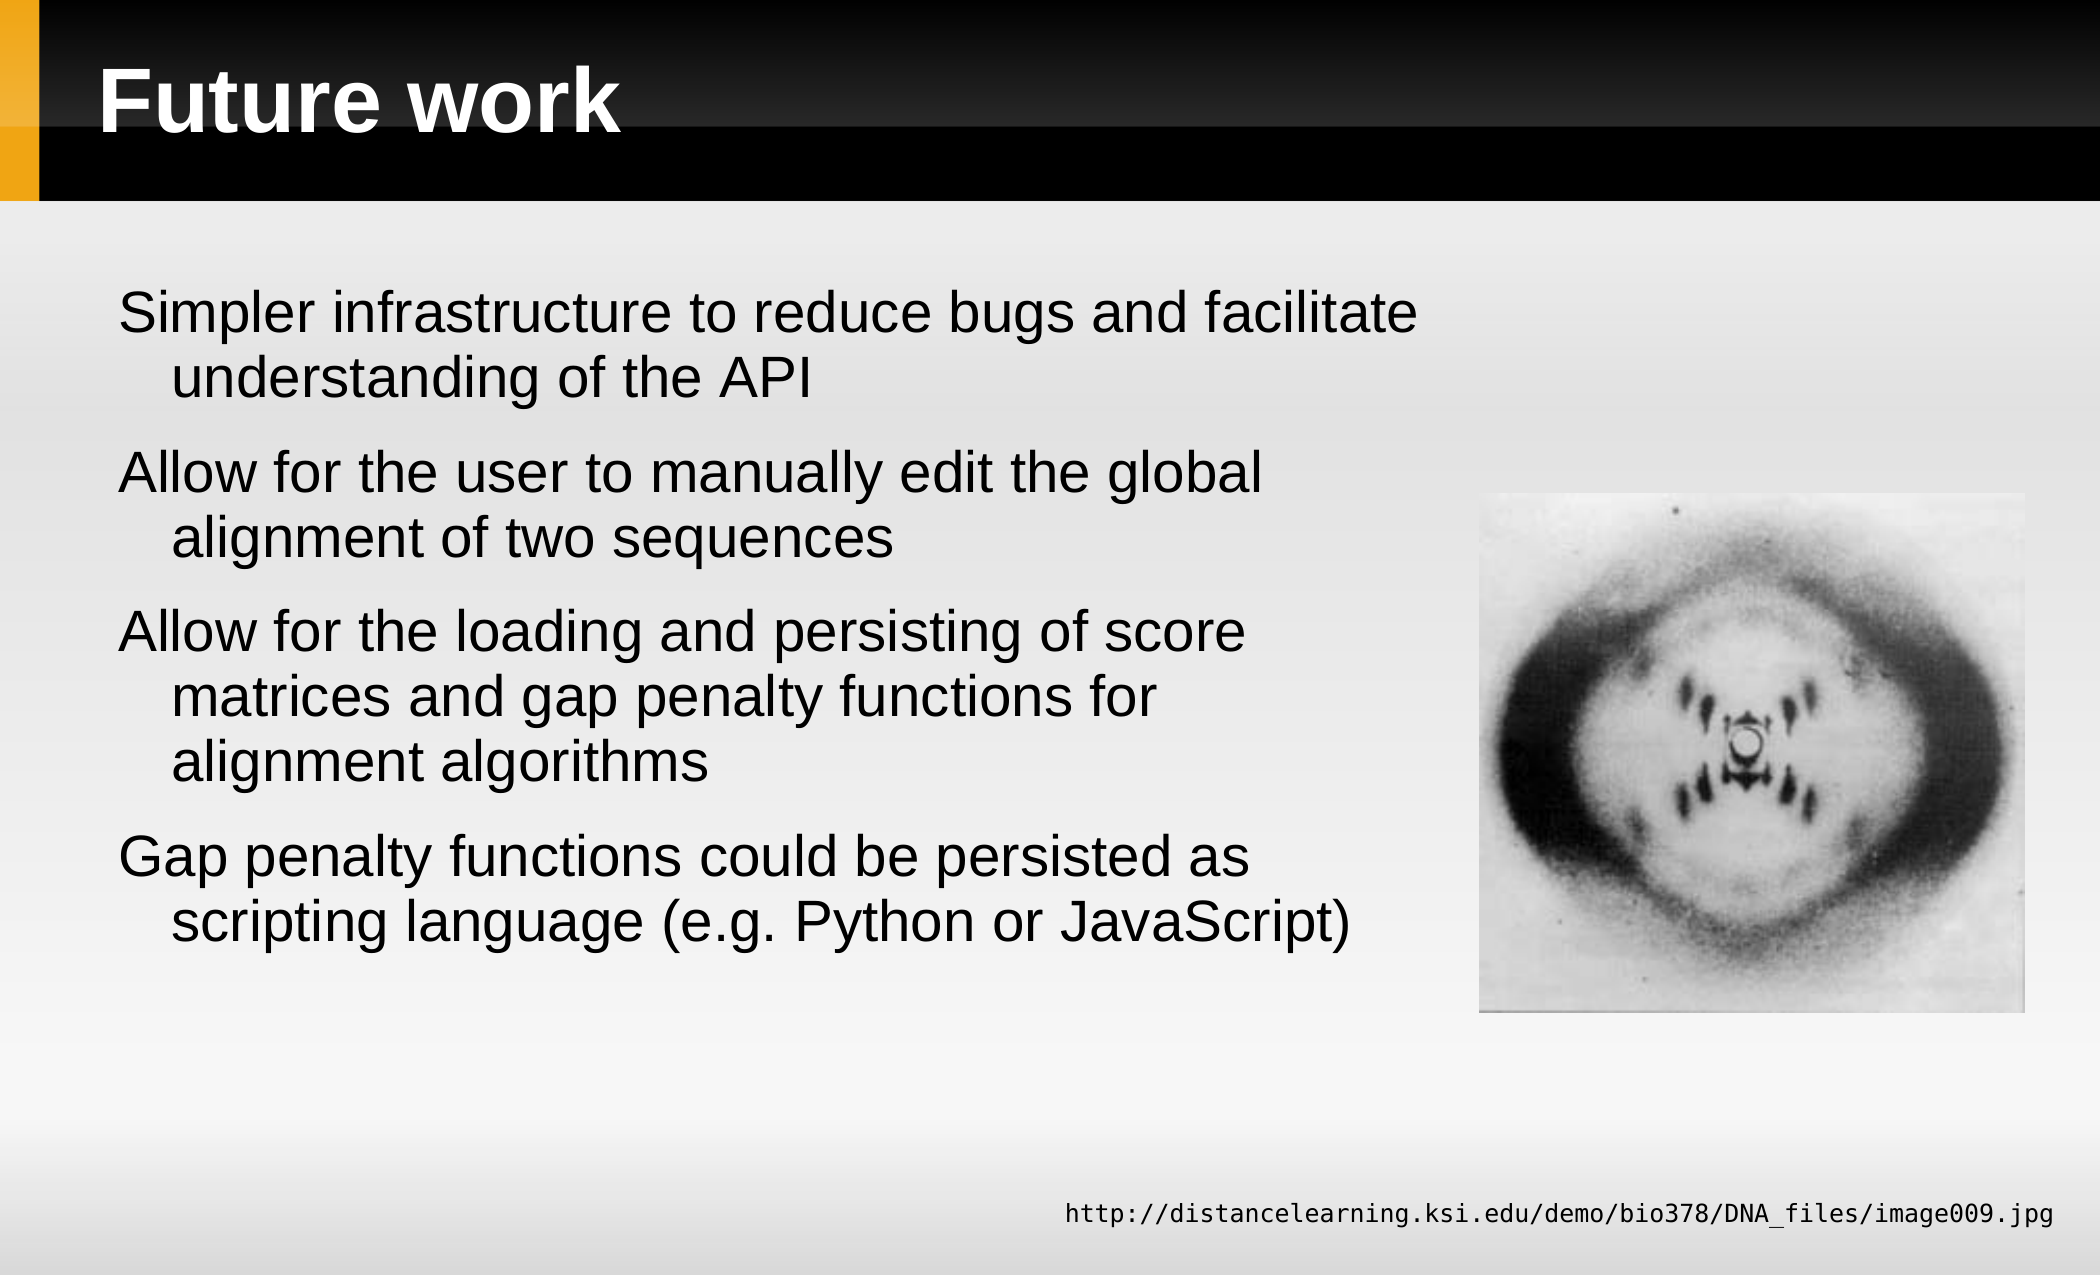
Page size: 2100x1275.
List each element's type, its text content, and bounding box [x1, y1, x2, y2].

list Simpler infrastructure to reduce bugs and facilitate understanding of the API Allow for the user to manually edit the global alignment of two sequences Allow for the loading and persisting of score matrices and gap penalty functions for alignment algorithms Gap penalty functions could be persisted as scripting language (e.g. Python or JavaScript) [100, 279, 1426, 1147]
text_box http://distancelearning.ksi.edu/demo/bio378/DNA_files/image009.jpg [1050, 1191, 2070, 1236]
picture [0, 0, 2100, 1275]
title Future work [97, 19, 1988, 183]
